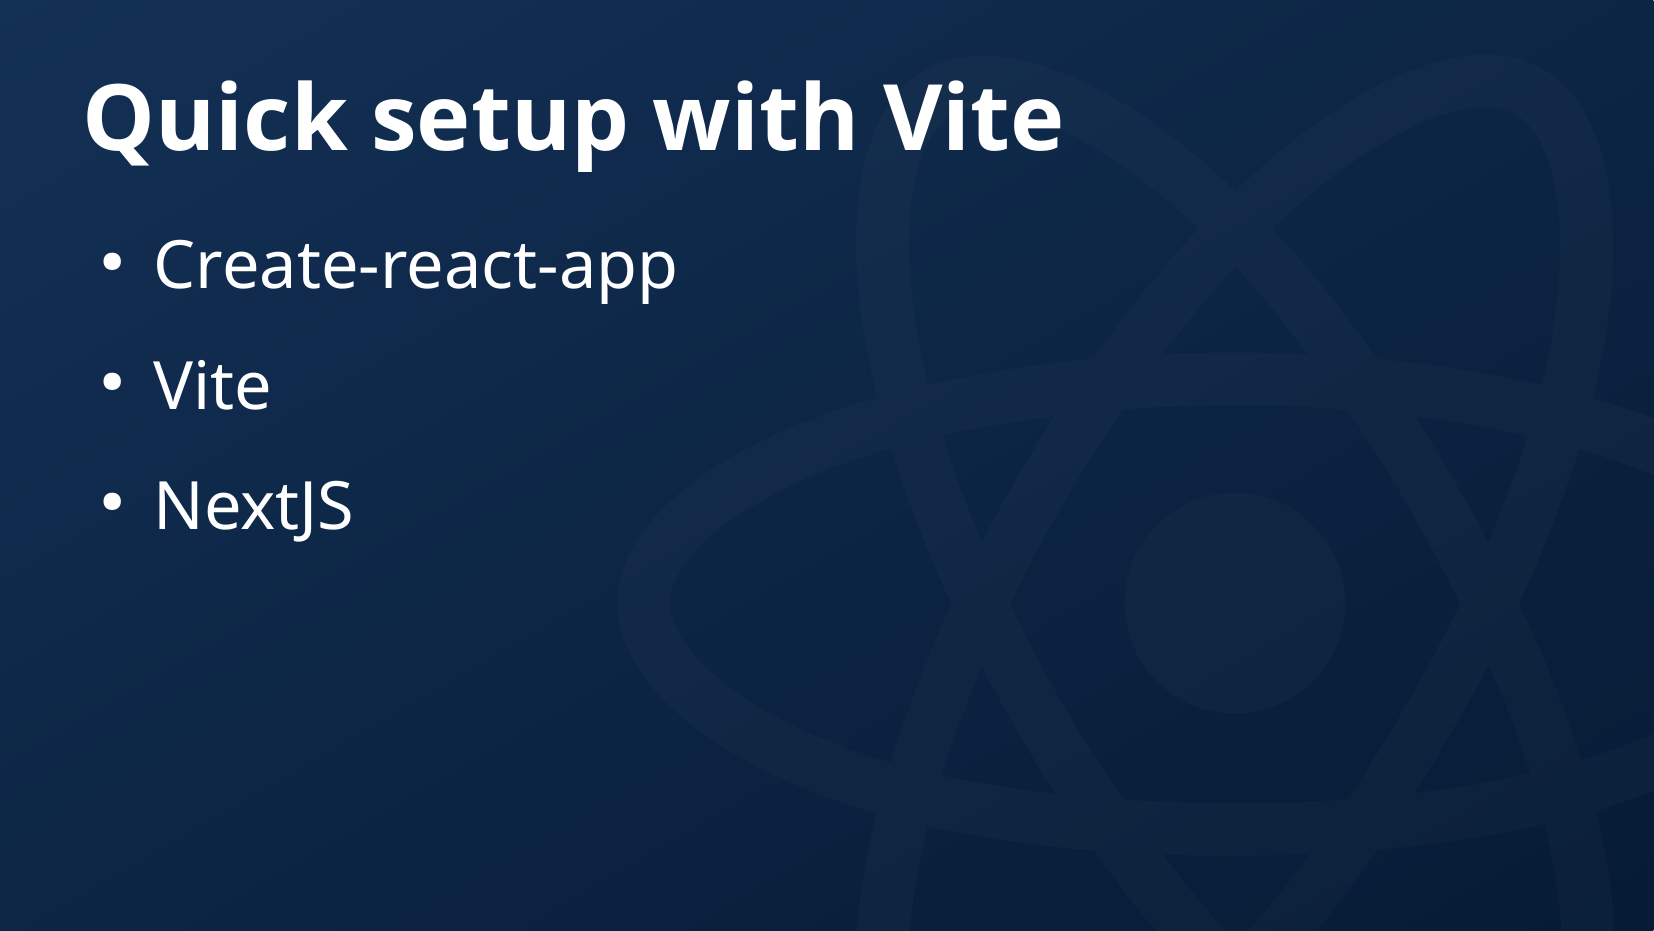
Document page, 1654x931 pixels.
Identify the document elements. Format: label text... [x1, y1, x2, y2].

title Quick setup with Vite [82, 37, 1571, 193]
list Create-react-app Vite NextJS [82, 217, 1571, 758]
